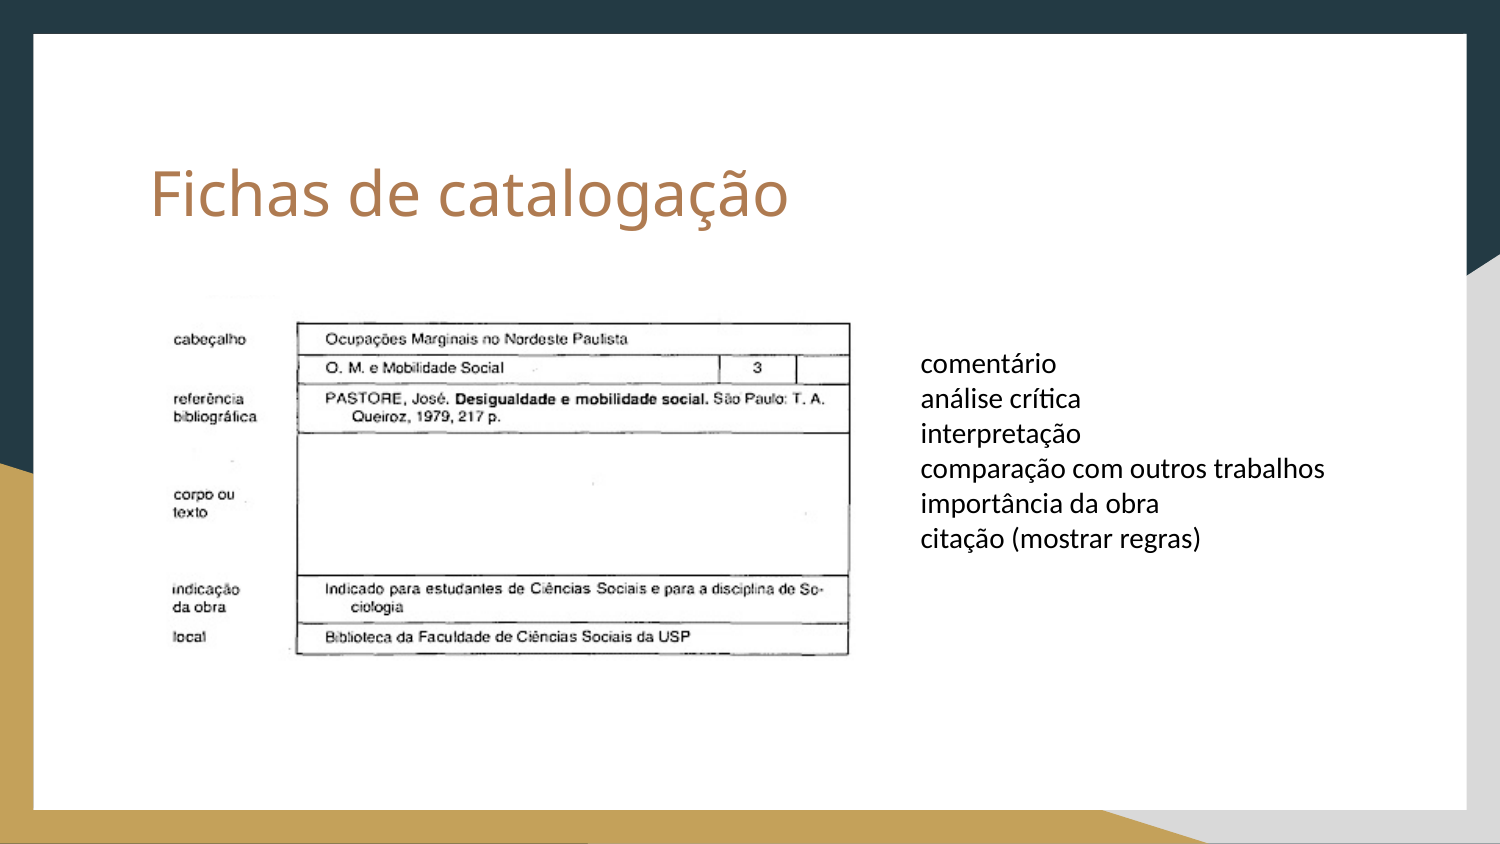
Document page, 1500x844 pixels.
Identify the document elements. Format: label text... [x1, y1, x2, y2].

picture [134, 295, 893, 675]
text_box comentário análise crítica interpretação comparação com outros trabalhos importância da obra citação (mostrar regras) [905, 329, 1366, 570]
title Fichas de catalogação [134, 138, 1366, 296]
